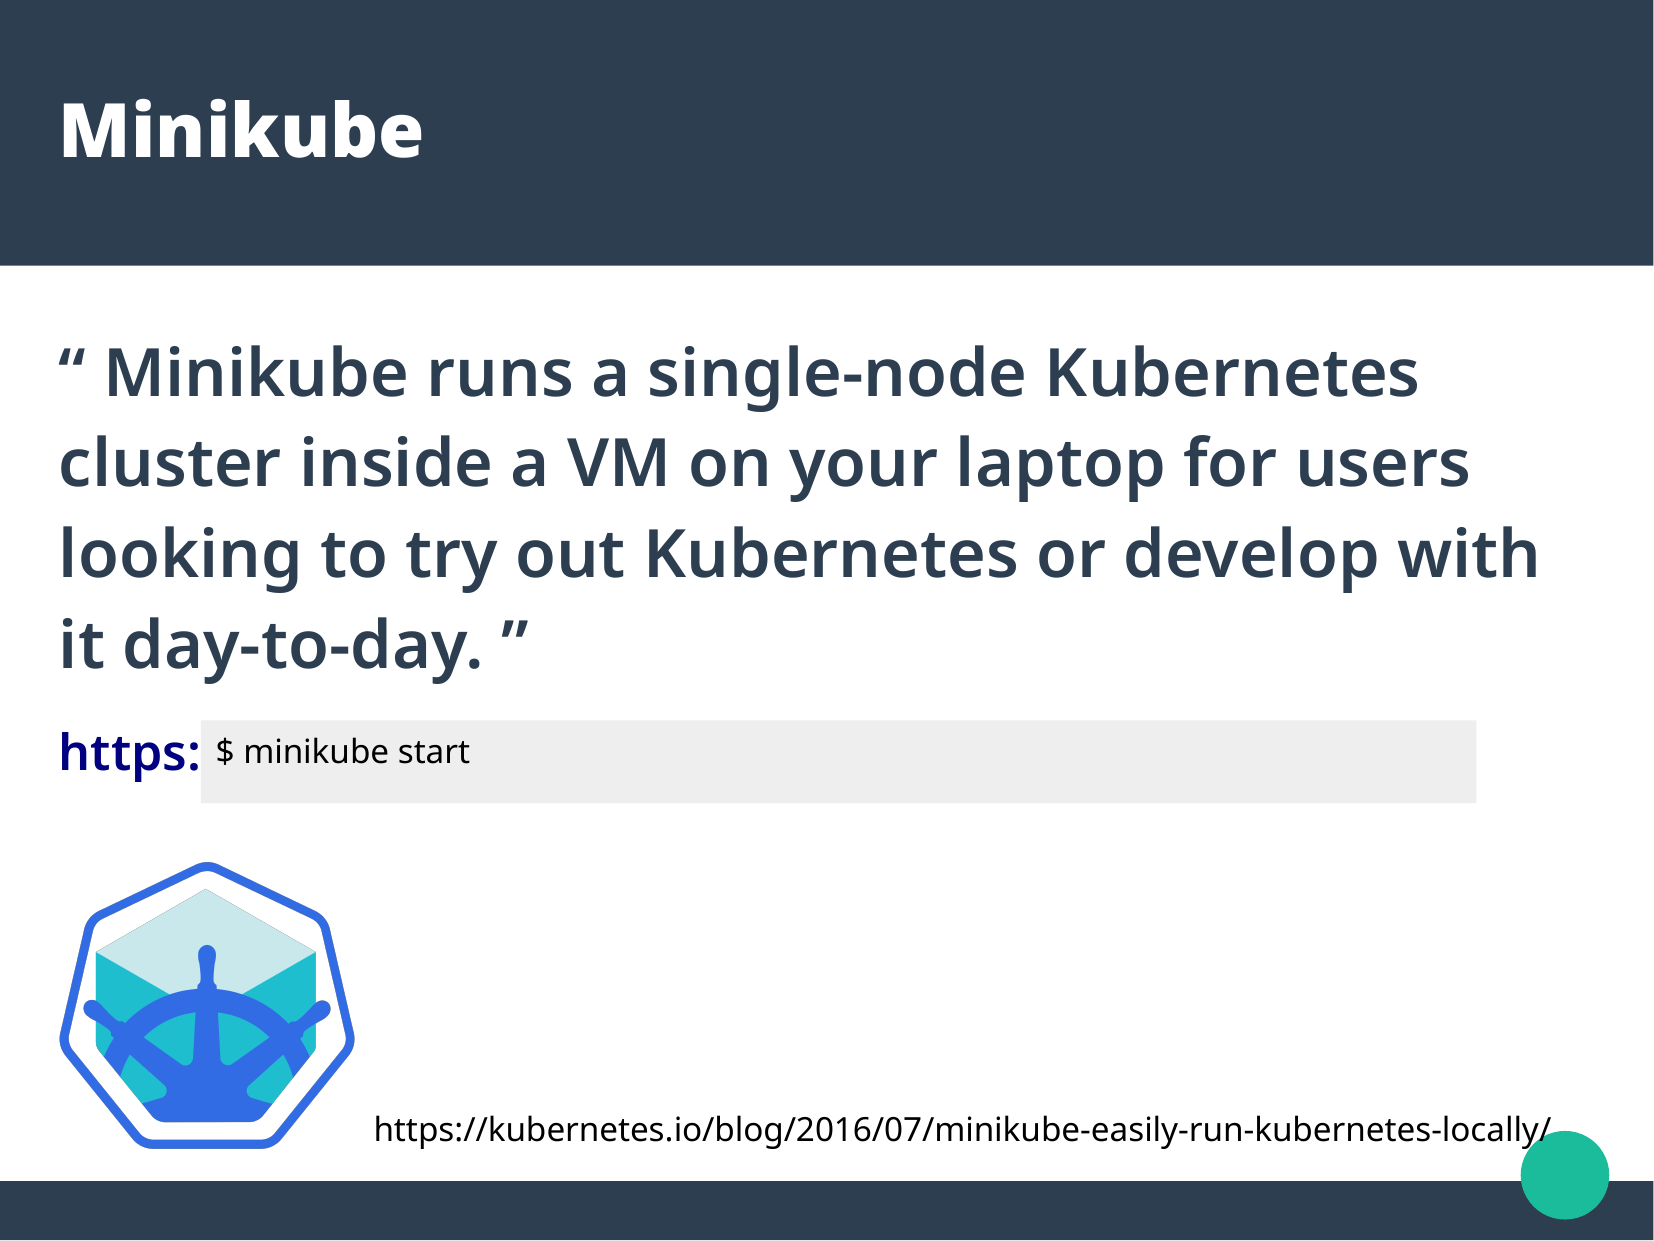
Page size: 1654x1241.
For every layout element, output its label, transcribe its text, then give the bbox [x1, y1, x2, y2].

title Minikube [59, 49, 1595, 207]
list “ Minikube runs a single-node Kubernetes cluster inside a VM on your laptop for users looking to try out Kubernetes or develop with it day-to-day. ” https://github.com/kubernetes/minikube [59, 324, 1595, 1152]
picture [59, 862, 355, 1149]
text_box $ minikube start [200, 720, 1477, 804]
text_box https://kubernetes.io/blog/2016/07/minikube-easily-run-kubernetes-locally/ [358, 1098, 1595, 1161]
